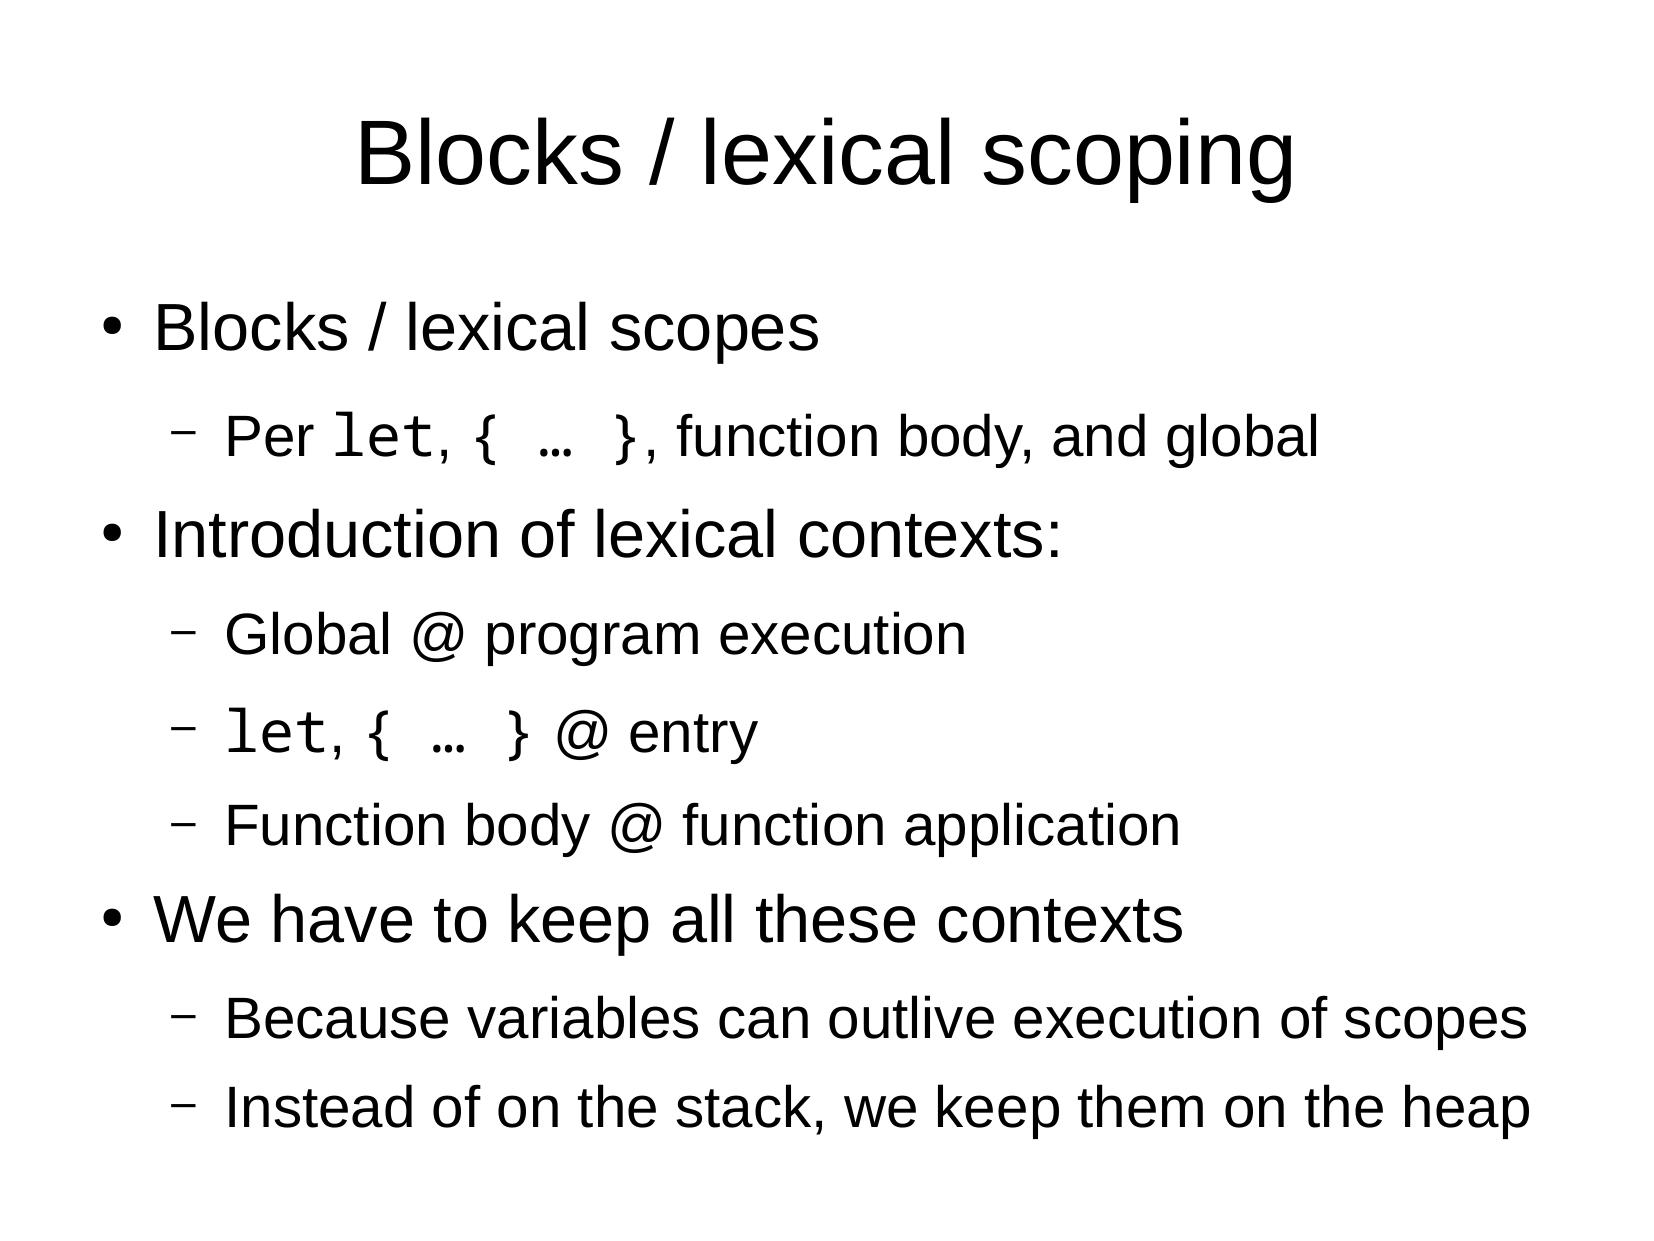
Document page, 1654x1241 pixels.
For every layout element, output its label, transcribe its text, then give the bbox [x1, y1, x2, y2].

list Blocks / lexical scopes Per let, { … }, function body, and global Introduction of lexical contexts: Global @ program execution let, { … } @ entry Function body @ function application We have to keep all these contexts Because variables can outlive execution of scopes Instead of on the stack, we keep them on the heap [82, 290, 1571, 1157]
title Blocks / lexical scoping [82, 49, 1571, 257]
